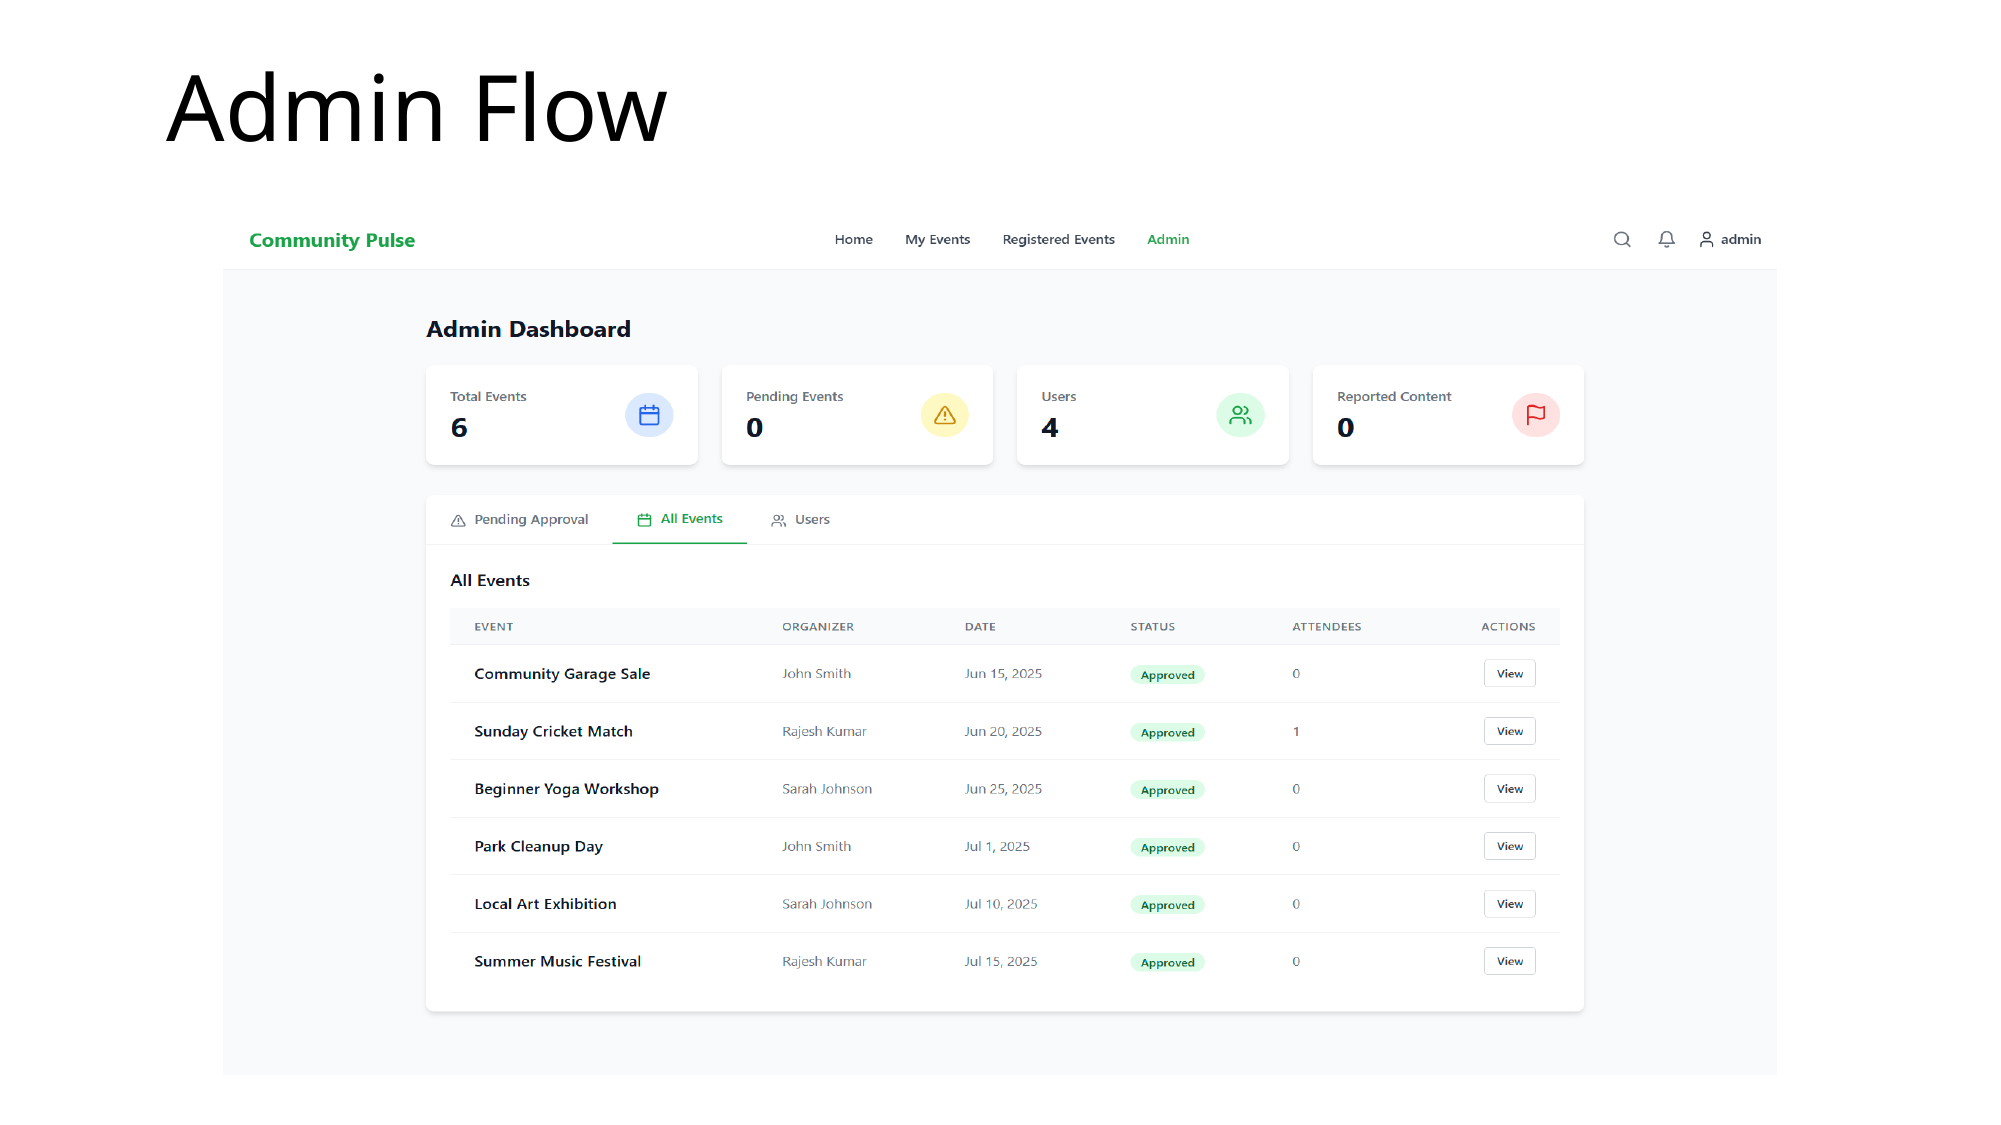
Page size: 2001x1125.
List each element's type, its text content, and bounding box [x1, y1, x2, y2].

title Admin Flow [151, 3, 1877, 221]
picture [223, 220, 1777, 1075]
